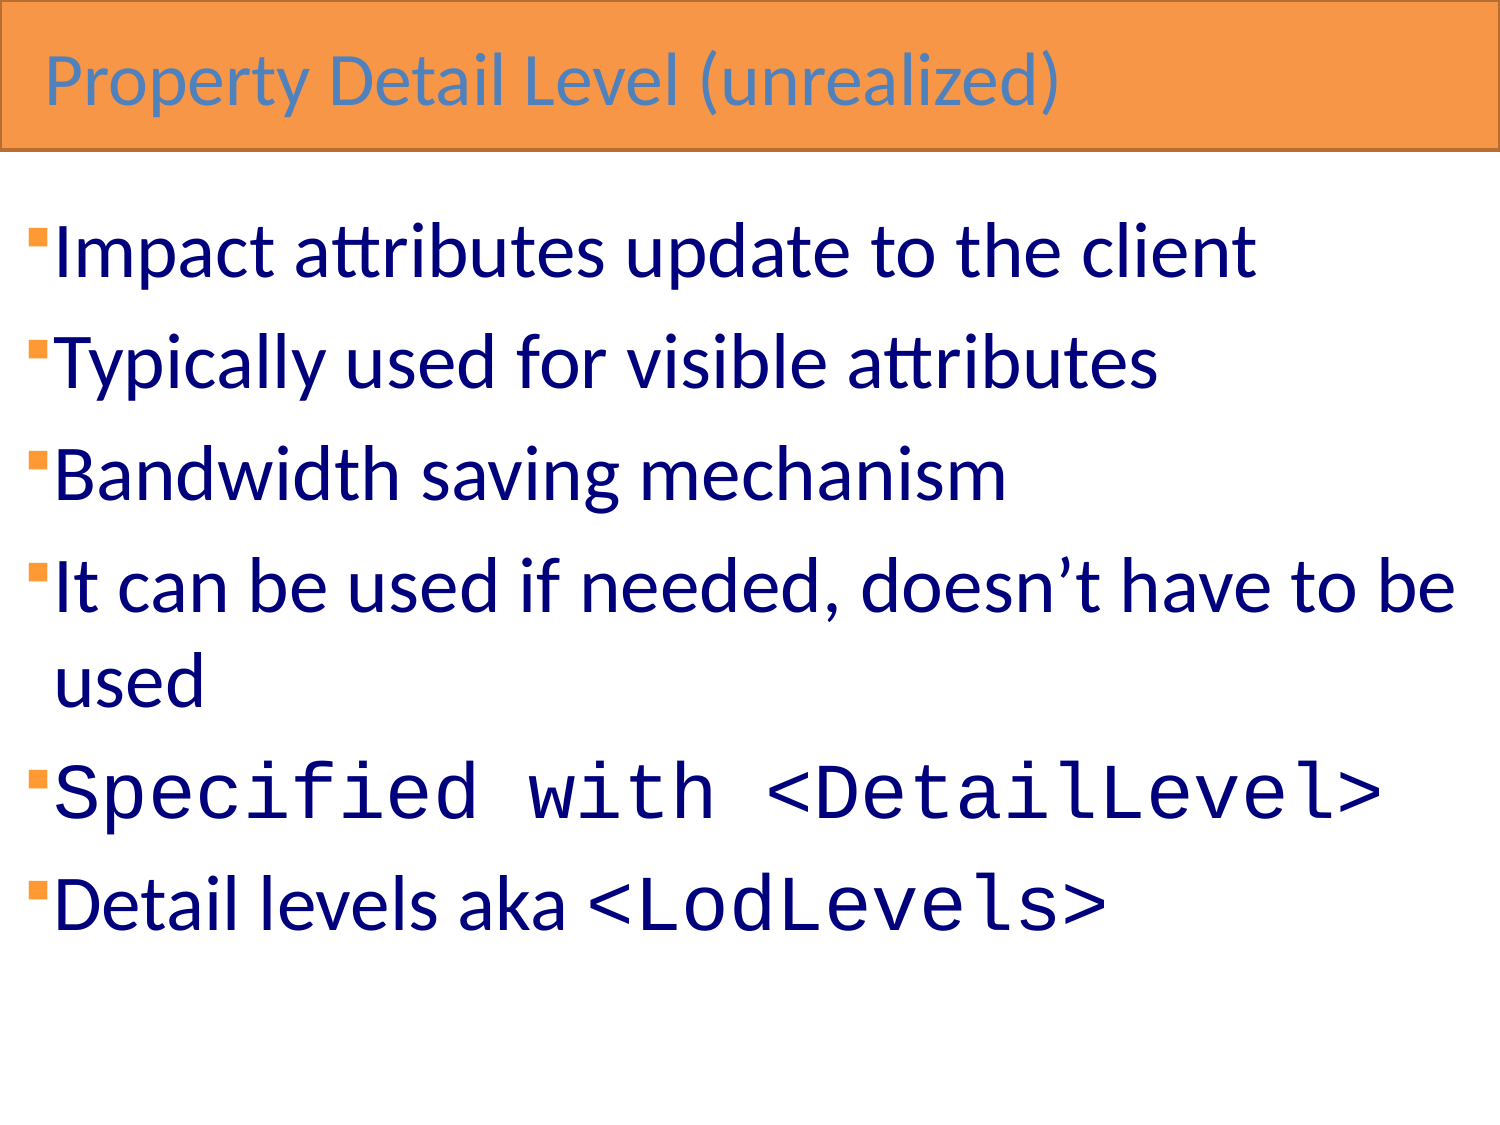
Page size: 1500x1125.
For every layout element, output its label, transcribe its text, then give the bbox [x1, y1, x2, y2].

title Property Detail Level (unrealized) [29, 21, 1483, 129]
text_box [0, 0, 1500, 150]
text_box Impact attributes update to the client Typically used for visible attributes Bandwidth saving mechanism It can be used if needed, doesn’t have to be used Specified with <DetailLevel> Detail levels aka <LodLevels> [14, 196, 1500, 965]
